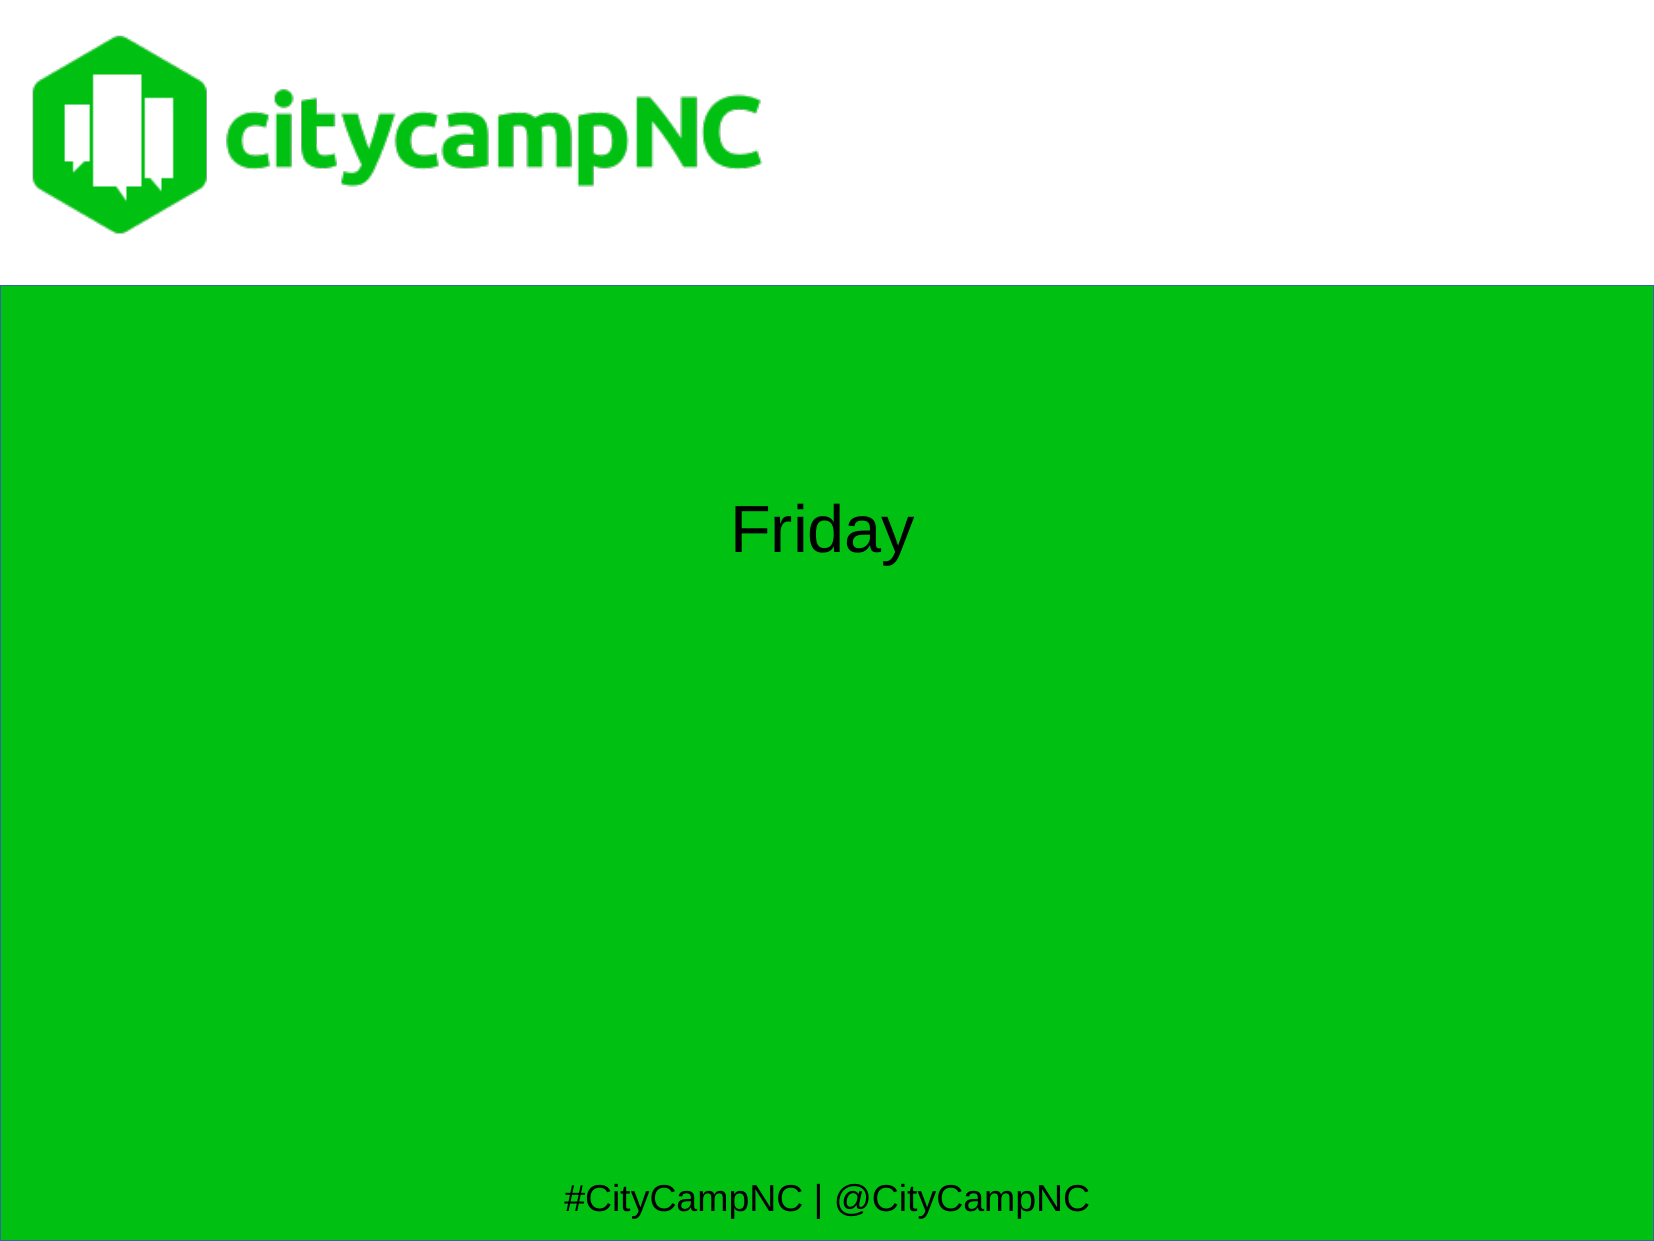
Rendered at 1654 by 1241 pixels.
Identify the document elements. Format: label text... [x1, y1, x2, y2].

picture [0, 3, 794, 267]
subtitle Friday [75, 49, 1571, 1010]
